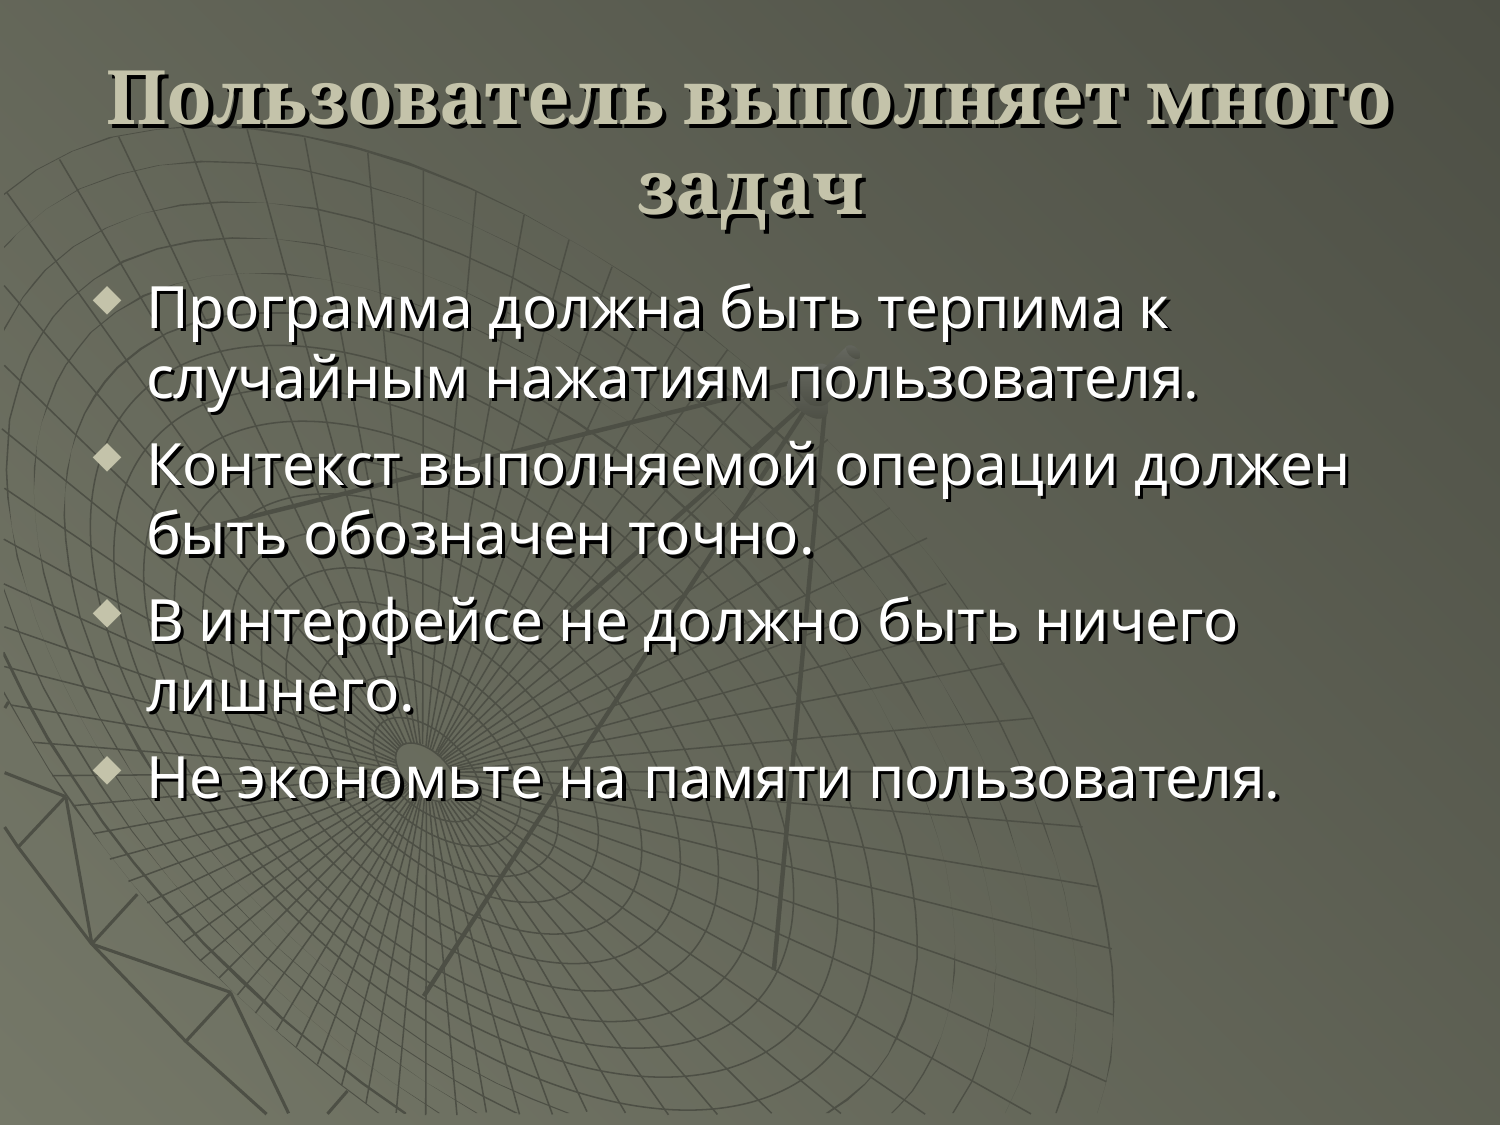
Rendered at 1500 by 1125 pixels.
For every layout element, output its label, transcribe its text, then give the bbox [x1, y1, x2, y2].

title Пользователь выполняет много задач [75, 21, 1426, 257]
list Программа должна быть терпима к случайным нажатиям пользователя. Контекст выполняемой операции должен быть обозначен точно. В интерфейсе не должно быть ничего лишнего. Не экономьте на памяти пользователя. [75, 262, 1426, 1006]
